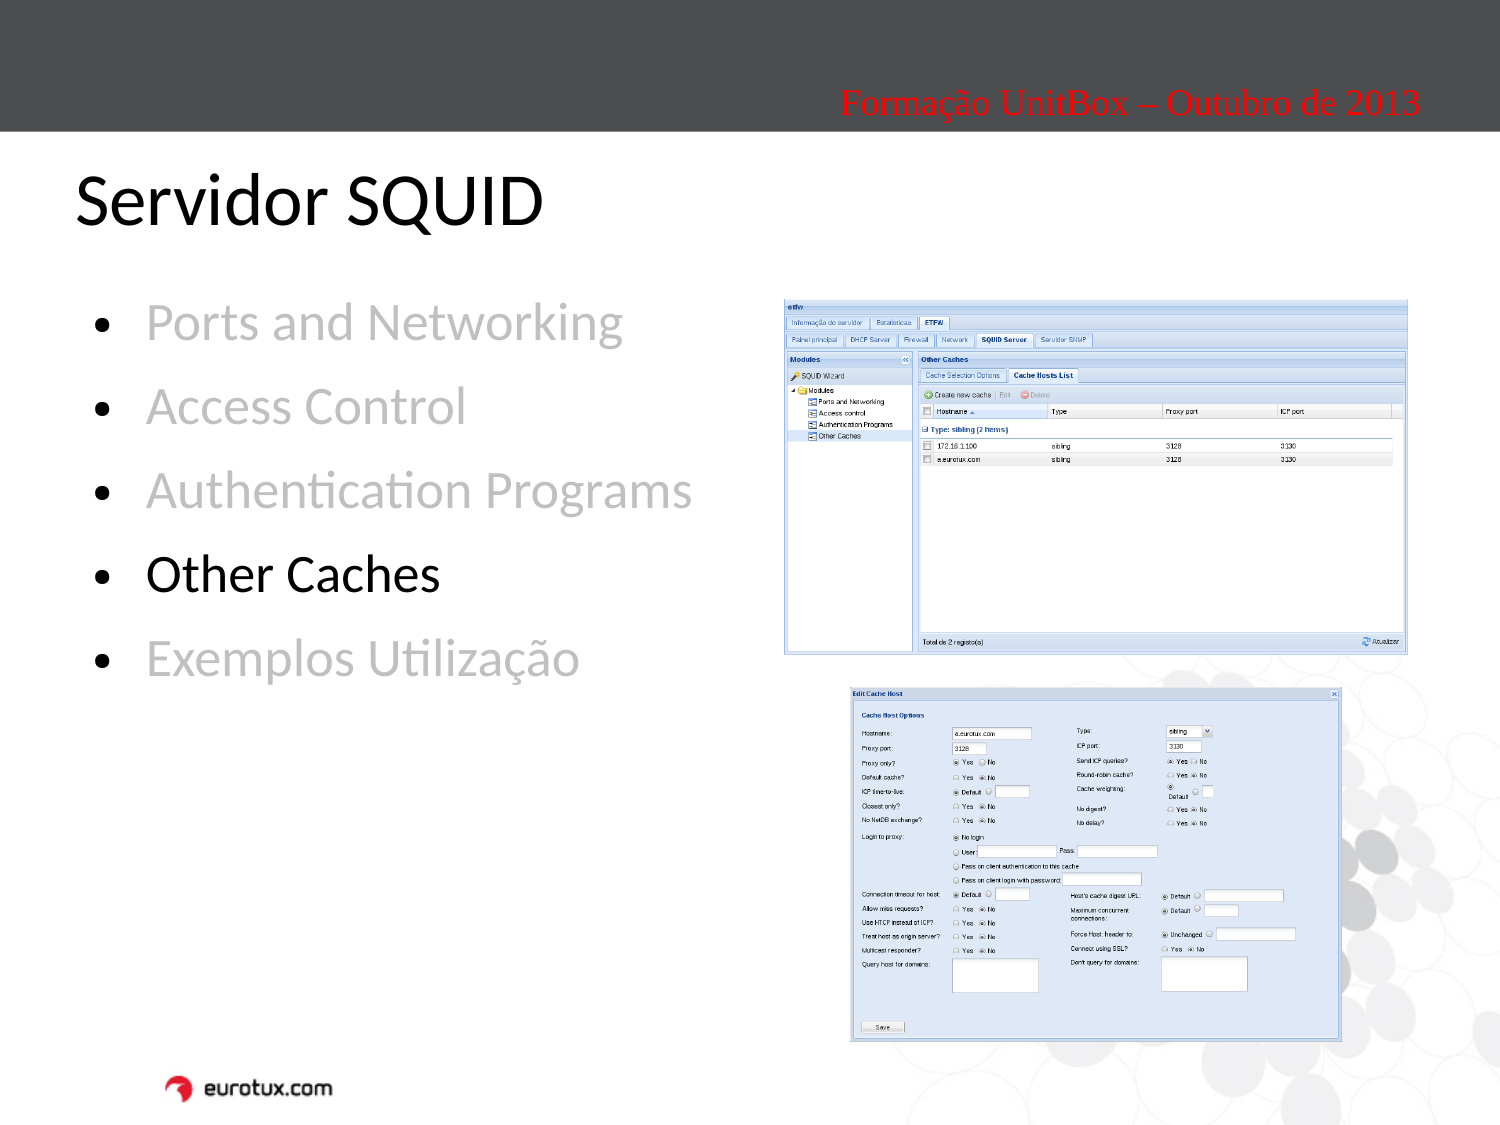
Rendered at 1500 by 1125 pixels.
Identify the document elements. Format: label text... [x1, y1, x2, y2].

list Ports and Networking Access Control Authentication Programs Other Caches Exemplos Utilização [75, 299, 734, 1043]
picture [0, 0, 1500, 1125]
title Servidor SQUID [75, 112, 1425, 301]
